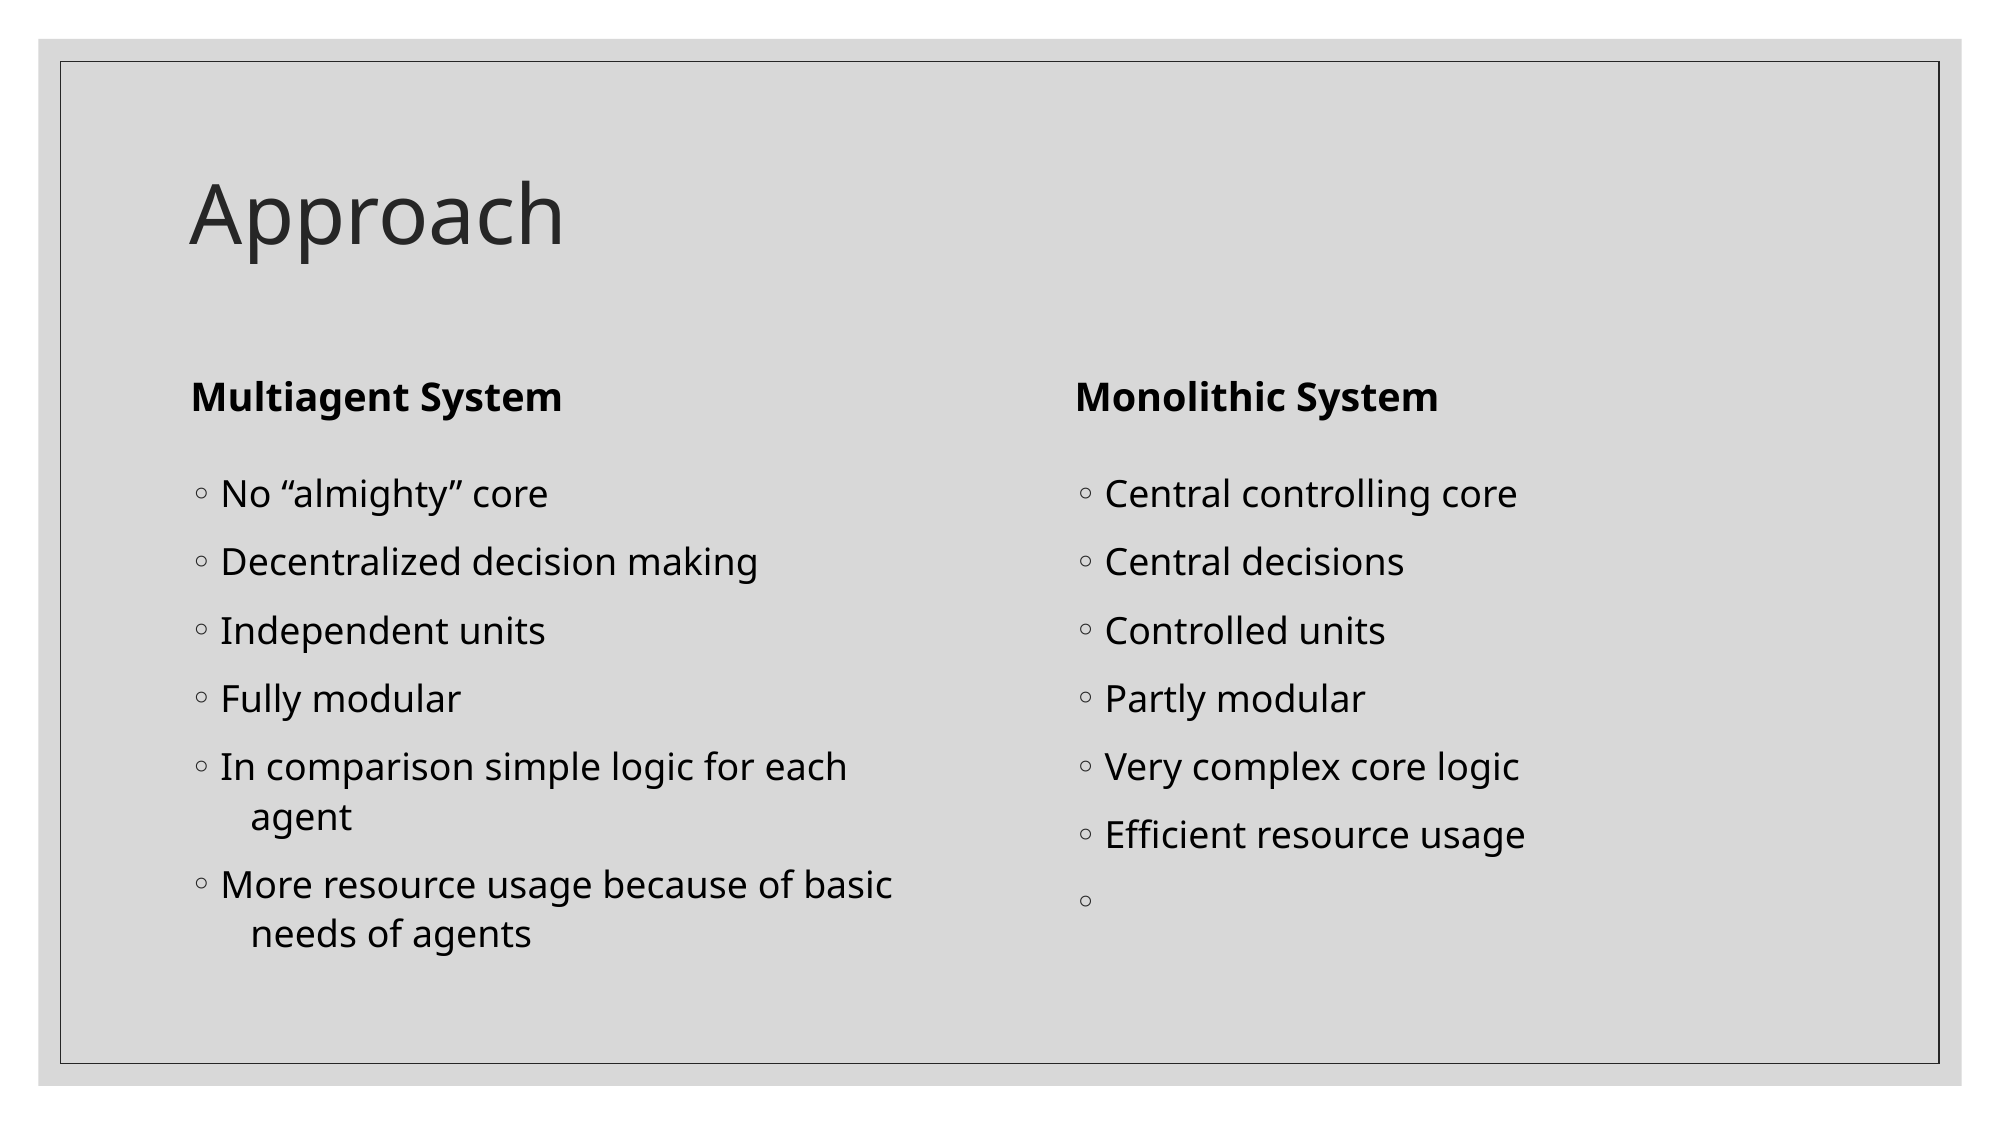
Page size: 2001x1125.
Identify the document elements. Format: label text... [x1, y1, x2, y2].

list No “almighty” core Decentralized decision making Independent units Fully modular In comparison simple logic for each agent More resource usage because of basic needs of agents [175, 458, 941, 978]
list Central controlling core Central decisions Controlled units Partly modular Very complex core logic Efficient resource usage [1059, 458, 1825, 978]
list Multiagent System [175, 340, 941, 446]
list Monolithic System [1059, 340, 1825, 446]
title Approach [174, 105, 1825, 331]
